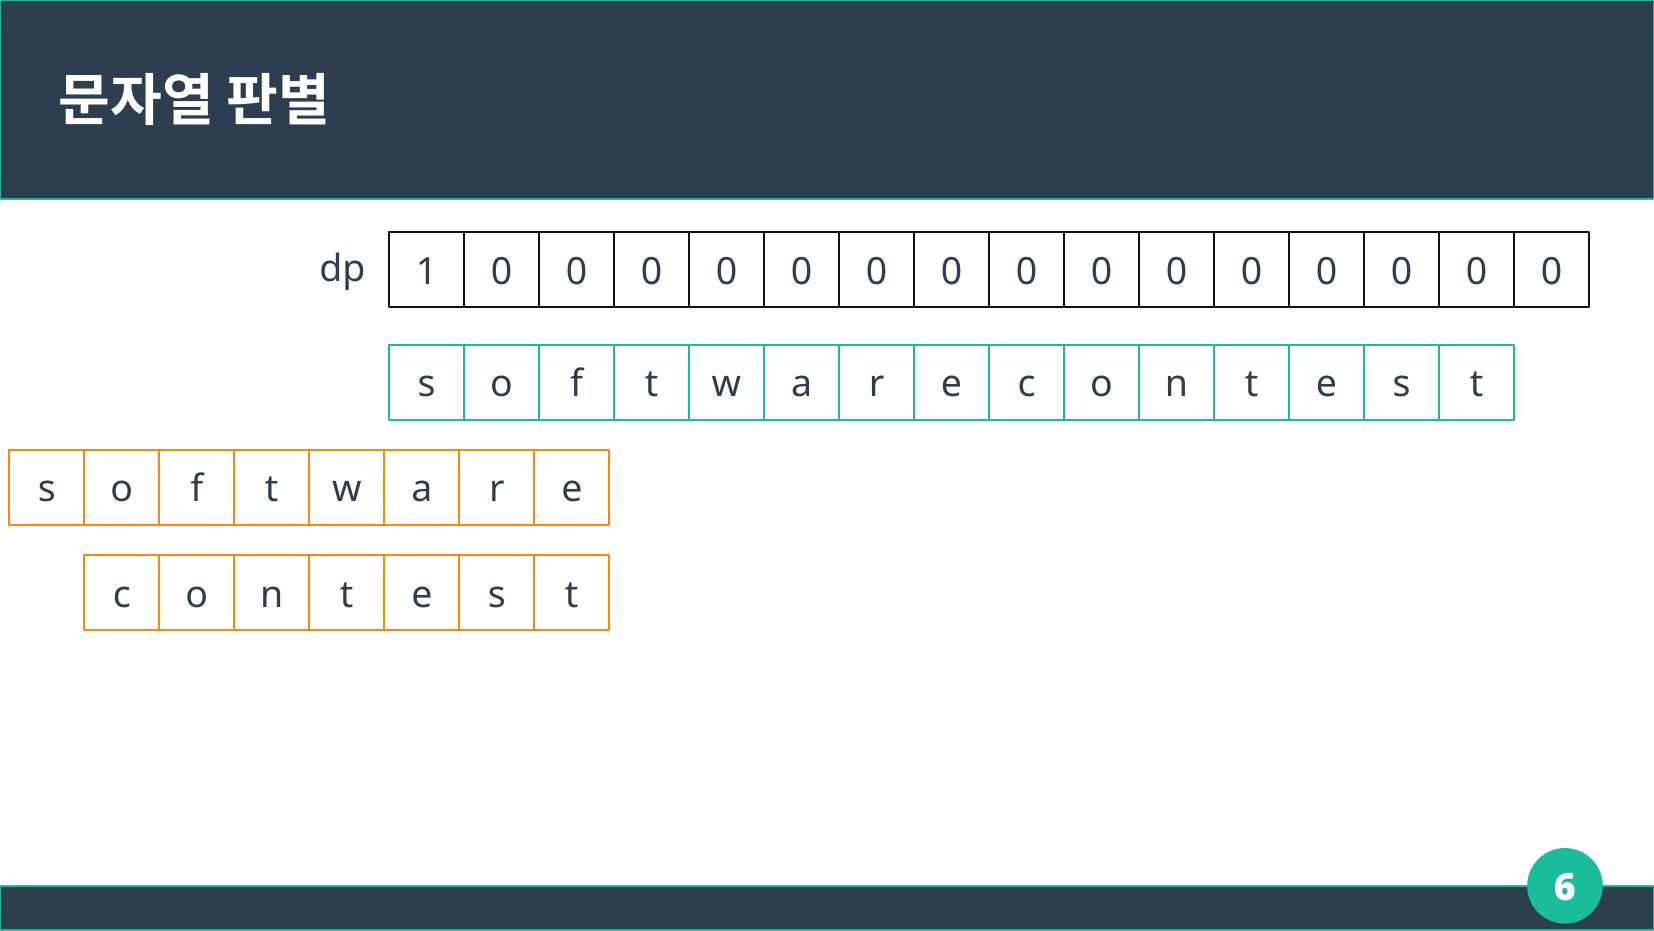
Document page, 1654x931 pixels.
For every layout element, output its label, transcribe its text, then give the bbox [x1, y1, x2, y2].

text_box 0 [988, 232, 1063, 308]
text_box e [534, 450, 610, 526]
text_box 0 [838, 232, 913, 308]
text_box 1 [388, 232, 463, 308]
text_box n [1138, 344, 1213, 420]
text_box e [1288, 344, 1363, 420]
text_box 0 [763, 232, 838, 308]
text_box s [1363, 344, 1438, 420]
text_box o [84, 450, 159, 526]
text_box c [988, 344, 1063, 420]
title 문자열 판별 [59, 37, 1595, 155]
text_box dp [304, 234, 381, 301]
text_box a [763, 344, 838, 420]
text_box 0 [1438, 232, 1513, 308]
text_box t [234, 450, 309, 526]
text_box 0 [1138, 232, 1213, 308]
text_box r [459, 450, 534, 526]
text_box o [1063, 344, 1138, 420]
text_box o [463, 344, 538, 420]
text_box w [309, 450, 384, 526]
text_box c [84, 555, 159, 631]
text_box e [913, 344, 988, 420]
text_box s [459, 555, 534, 631]
text_box e [384, 555, 459, 631]
text_box 0 [1363, 232, 1438, 308]
text_box 0 [613, 232, 688, 308]
text_box f [159, 450, 234, 526]
text_box f [538, 344, 613, 420]
text_box 0 [463, 232, 538, 308]
text_box s [388, 344, 463, 420]
text_box 0 [1063, 232, 1138, 308]
text_box t [1438, 344, 1514, 420]
text_box t [1213, 344, 1288, 420]
text_box a [384, 450, 459, 526]
text_box t [613, 344, 688, 420]
text_box t [534, 555, 610, 631]
text_box 0 [1513, 232, 1589, 308]
text_box o [159, 555, 234, 631]
text_box s [9, 450, 84, 526]
text_box 0 [538, 232, 613, 308]
text_box 0 [1213, 232, 1288, 308]
text_box n [234, 555, 309, 631]
text_box 0 [688, 232, 763, 308]
text_box 0 [1288, 232, 1363, 308]
text_box w [688, 344, 763, 420]
text_box 0 [913, 232, 988, 308]
text_box t [309, 555, 384, 631]
text_box r [838, 344, 913, 420]
